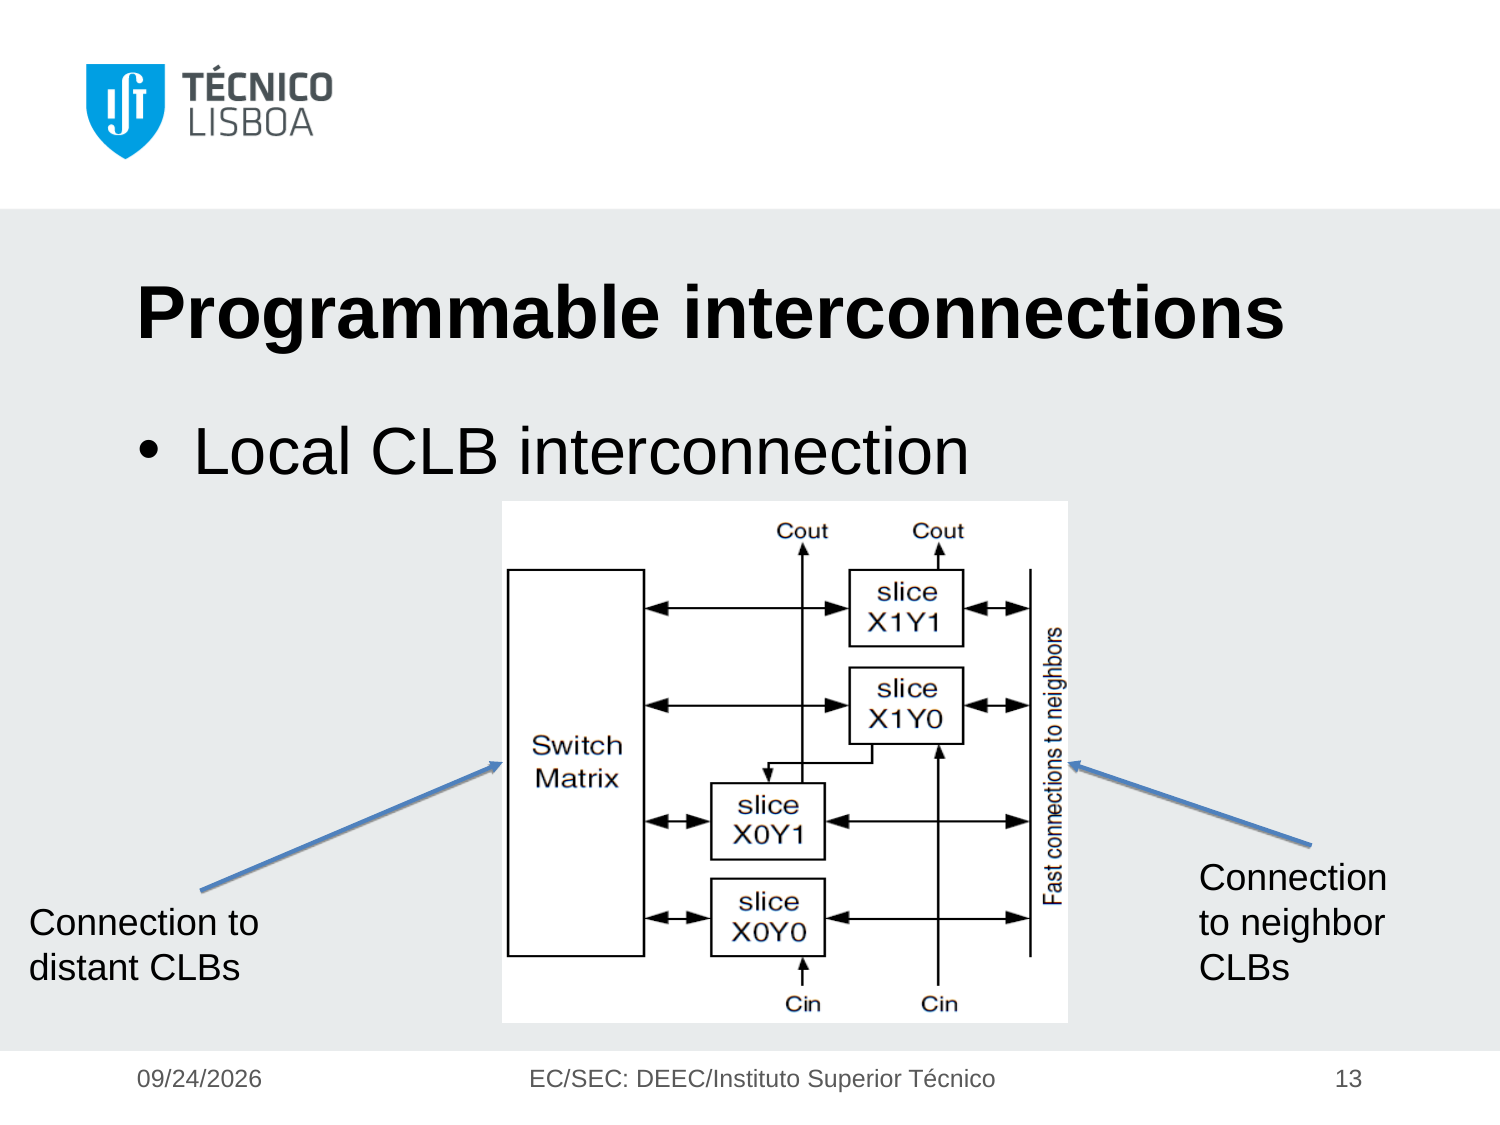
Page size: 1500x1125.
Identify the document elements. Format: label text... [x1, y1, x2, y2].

text_box Connection to distant CLBs [13, 890, 387, 996]
picture [0, 0, 1500, 1125]
title Programmable interconnections [121, 237, 1378, 381]
slide_number 09/27/2018 [121, 1052, 425, 1103]
slide_number 19 [1077, 1052, 1378, 1103]
footer EC/SEC: DEEC/Instituto Superior Técnico [512, 1052, 1021, 1103]
list Local CLB interconnection [121, 400, 1378, 512]
text_box Connection to neighbor CLBs [1183, 845, 1440, 996]
